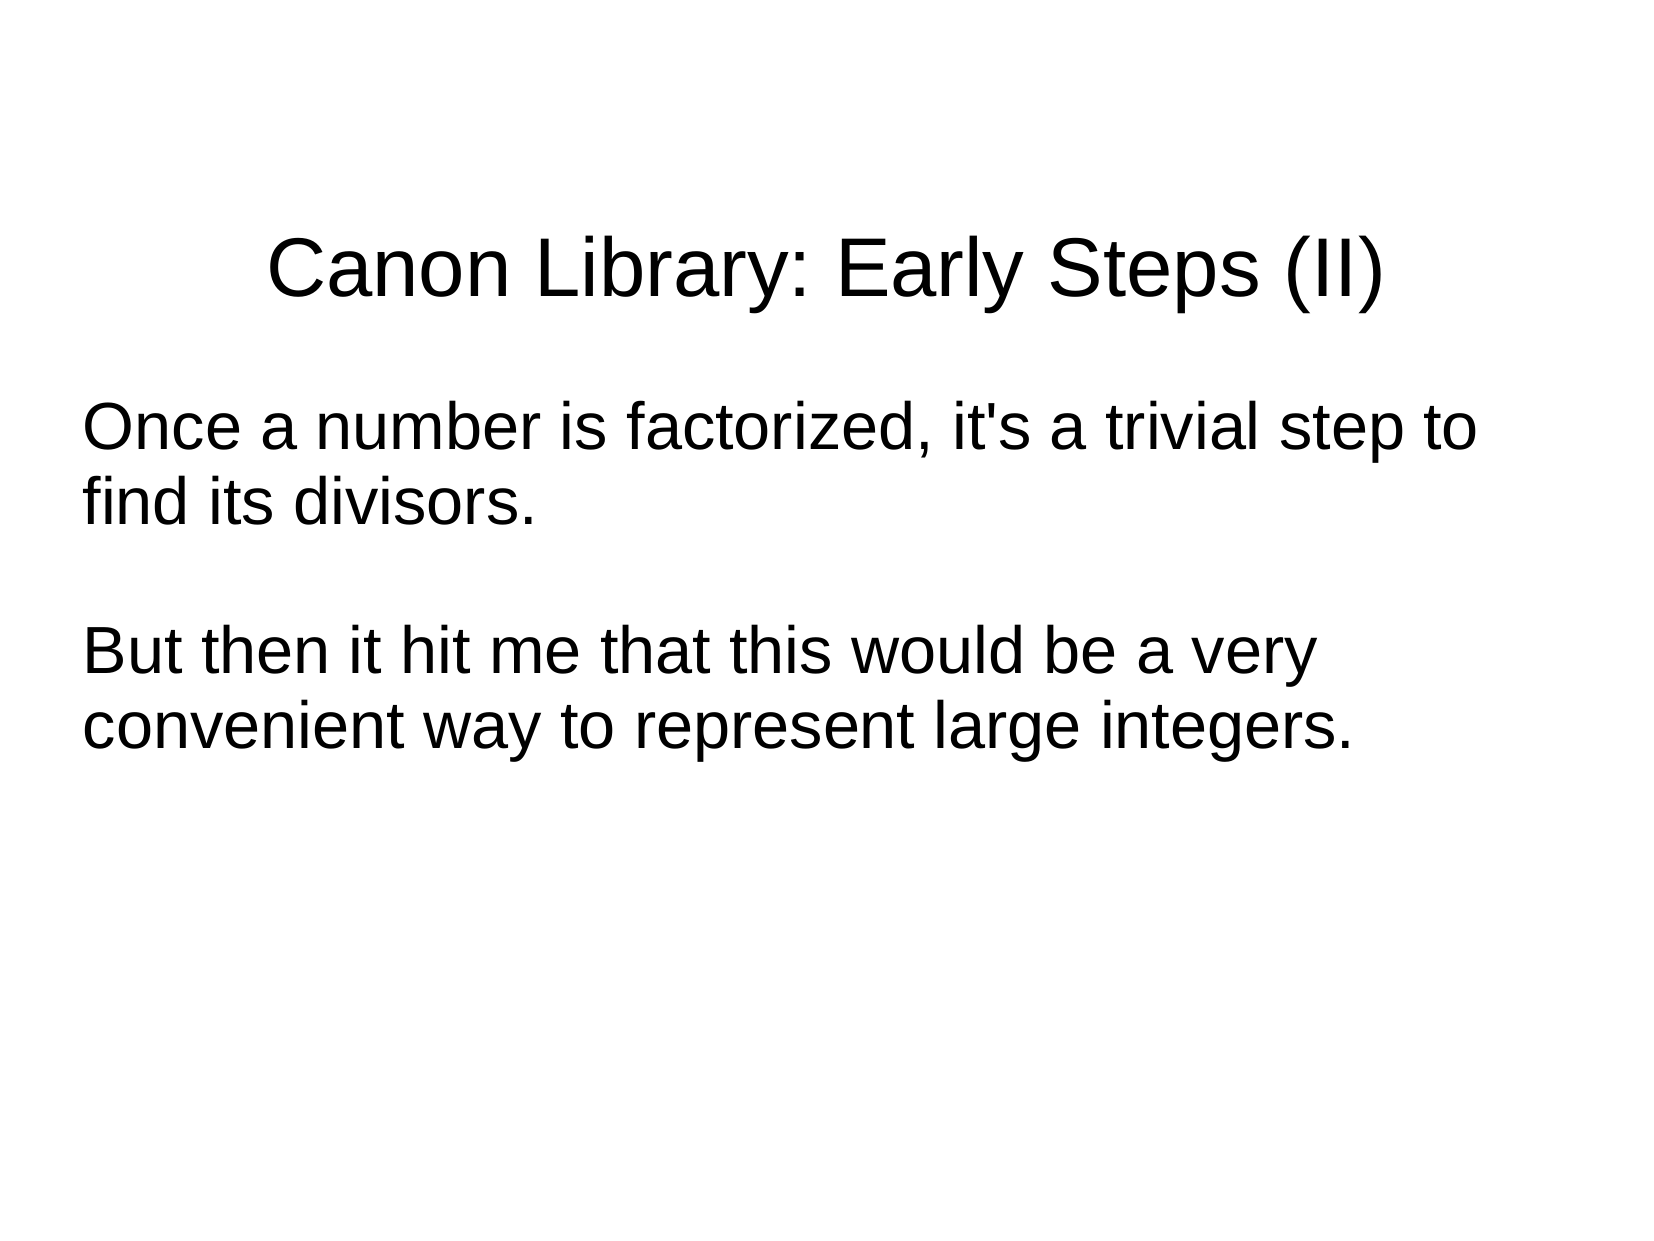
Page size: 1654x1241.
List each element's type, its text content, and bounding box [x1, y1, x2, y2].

subtitle Canon Library: Early Steps (II) Once a number is factorized, it's a trivial step to find its divisors. But then it hit me that this would be a very convenient way to represent large integers. [82, 49, 1571, 1010]
